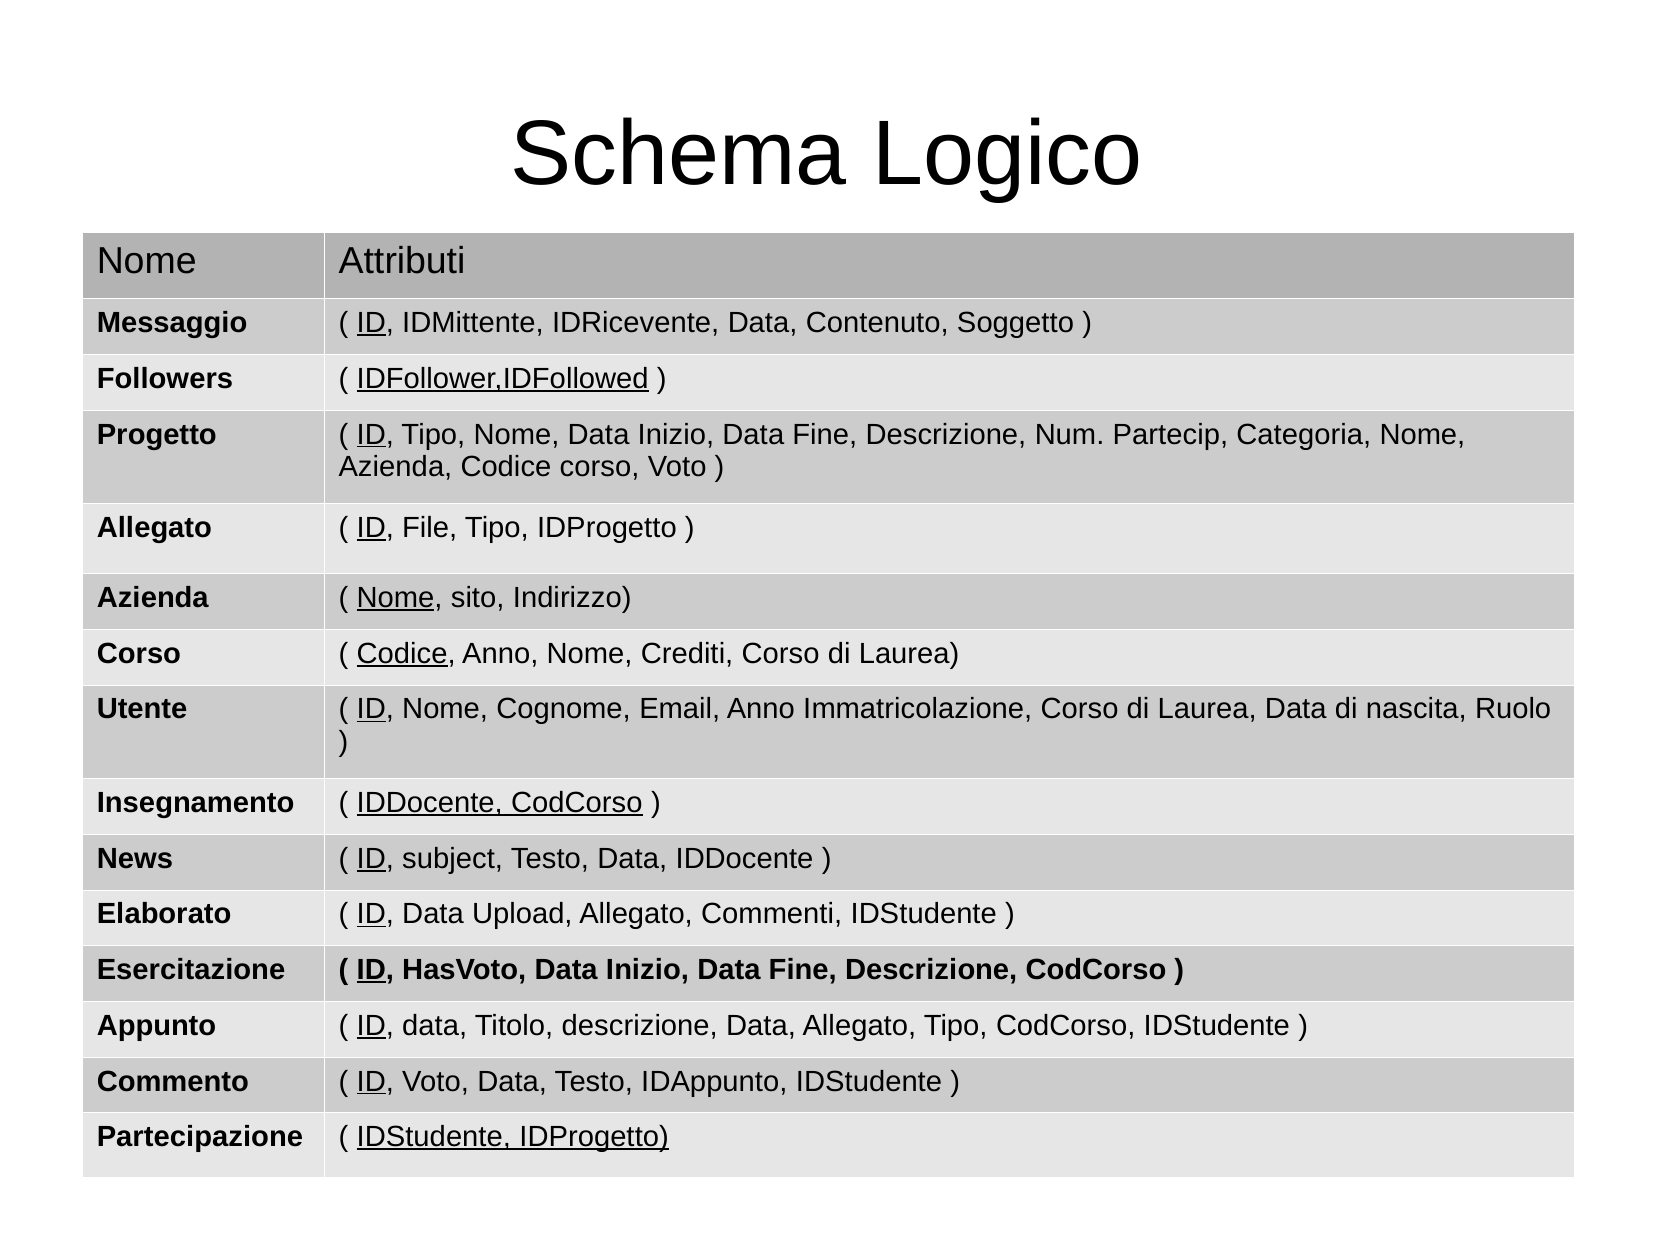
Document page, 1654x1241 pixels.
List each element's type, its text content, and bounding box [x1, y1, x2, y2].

table_cell Azienda [83, 574, 324, 629]
table_cell Partecipazione [83, 1113, 324, 1177]
table_cell ( IDStudente, IDProgetto) [325, 1113, 1574, 1177]
table_cell ( ID, Voto, Data, Testo, IDAppunto, IDStudente ) [325, 1058, 1574, 1112]
table_header Attributi [325, 233, 1574, 298]
table_cell Esercitazione [83, 946, 324, 1001]
table_cell Corso [83, 630, 324, 685]
table_cell Commento [83, 1058, 324, 1112]
table_cell Messaggio [83, 299, 324, 354]
table_cell ( ID, File, Tipo, IDProgetto ) [325, 504, 1574, 573]
table_cell ( IDFollower,IDFollowed ) [325, 355, 1574, 410]
table_cell ( Nome, sito, Indirizzo) [325, 574, 1574, 629]
table_cell Insegnamento [83, 779, 324, 834]
table_cell Appunto [83, 1002, 324, 1057]
table_cell ( ID, Data Upload, Allegato, Commenti, IDStudente ) [325, 891, 1574, 945]
table_cell Followers [83, 355, 324, 410]
table_cell ( Codice, Anno, Nome, Crediti, Corso di Laurea) [325, 630, 1574, 685]
table_cell ( ID, data, Titolo, descrizione, Data, Allegato, Tipo, CodCorso, IDStudente ) [325, 1002, 1574, 1057]
table_cell ( ID, Nome, Cognome, Email, Anno Immatricolazione, Corso di Laurea, Data di nascita, Ruolo ) [325, 686, 1574, 778]
table_cell Utente [83, 686, 324, 778]
table_cell ( ID, subject, Testo, Data, IDDocente ) [325, 835, 1574, 890]
table_cell ( ID, Tipo, Nome, Data Inizio, Data Fine, Descrizione, Num. Partecip, Categoria, Nome, Azienda, Codice corso, Voto ) [325, 411, 1574, 503]
title Schema Logico [82, 49, 1571, 232]
table_cell Elaborato [83, 891, 324, 945]
table_cell ( IDDocente, CodCorso ) [325, 779, 1574, 834]
table_header Nome [83, 233, 324, 298]
table_cell ( ID, HasVoto, Data Inizio, Data Fine, Descrizione, CodCorso ) [325, 946, 1574, 1001]
table_cell ( ID, IDMittente, IDRicevente, Data, Contenuto, Soggetto ) [325, 299, 1574, 354]
table_cell Allegato [83, 504, 324, 573]
table_cell News [83, 835, 324, 890]
table_cell Progetto [83, 411, 324, 503]
